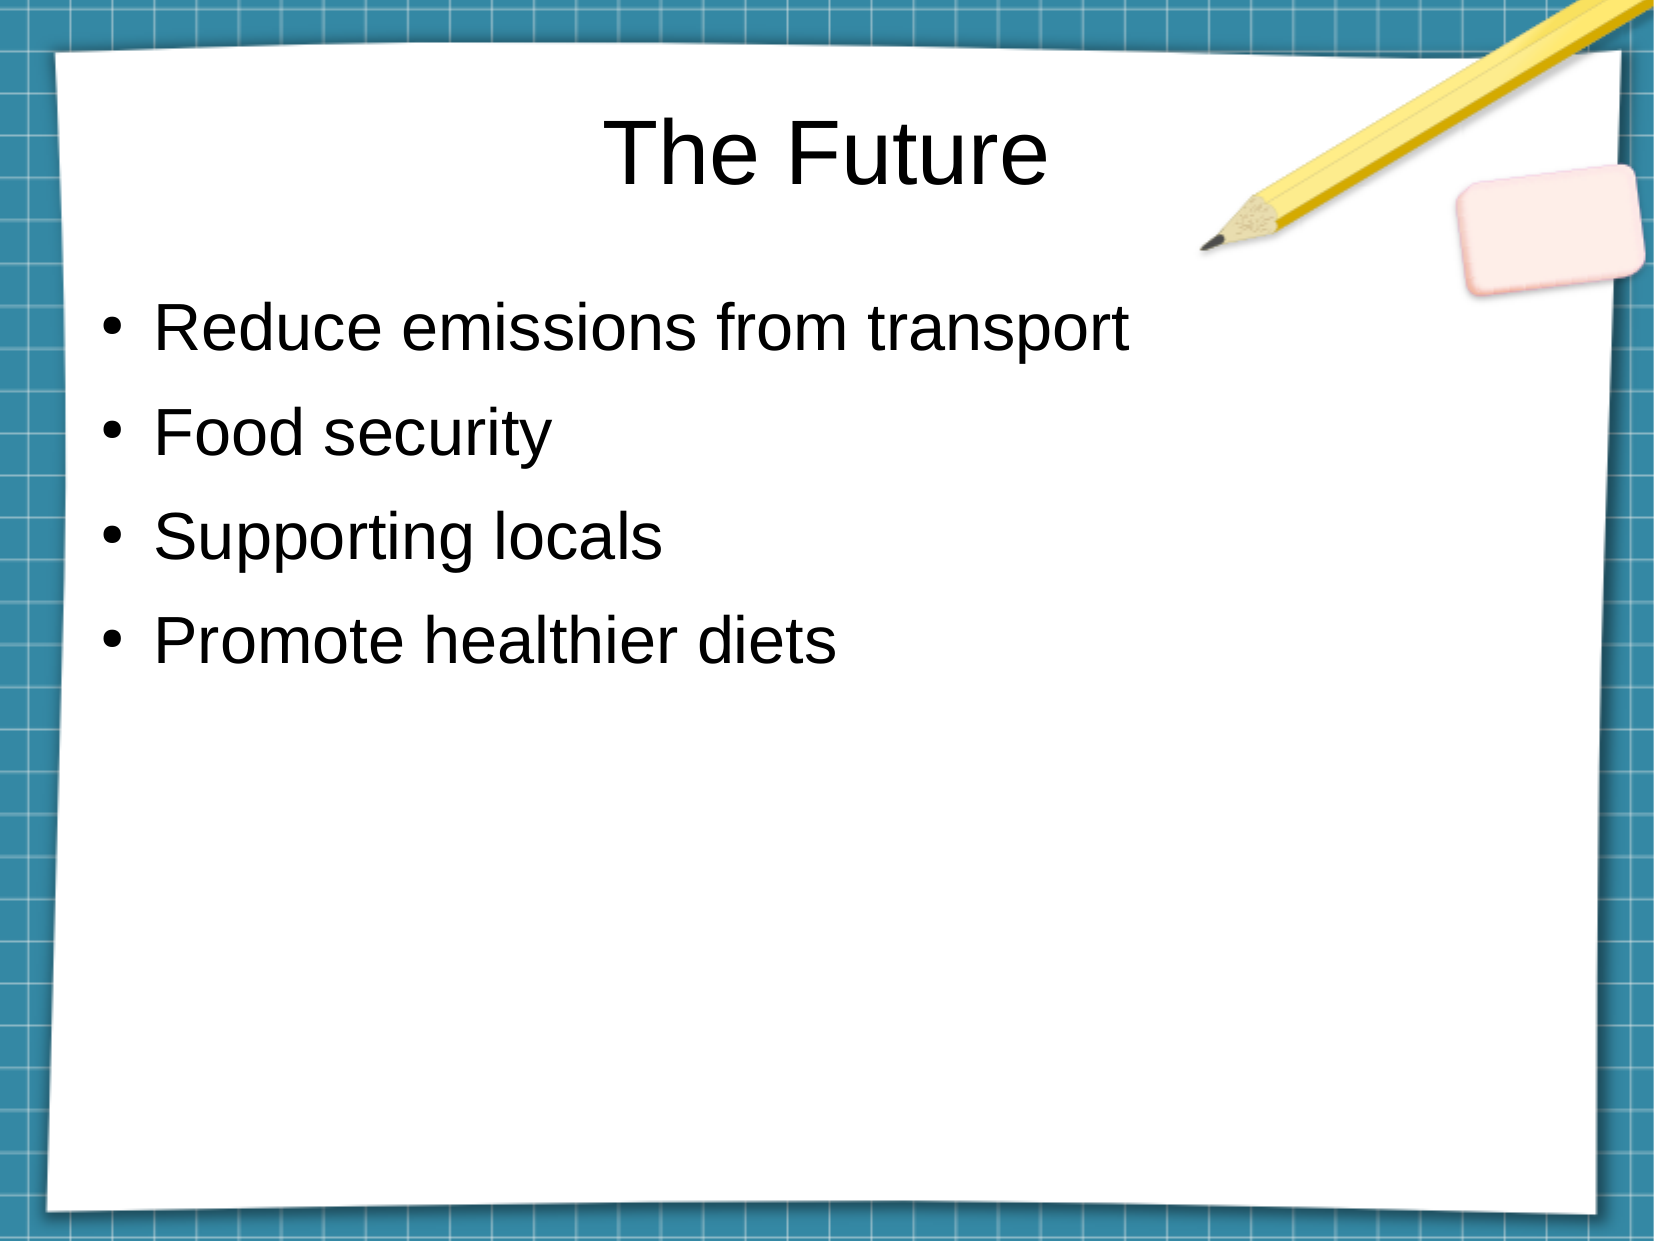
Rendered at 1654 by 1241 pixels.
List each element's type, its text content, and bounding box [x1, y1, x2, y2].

picture [0, 0, 1654, 1241]
list Reduce emissions from transport Food security Supporting locals Promote healthier diets [82, 290, 1571, 1010]
title The Future [82, 49, 1571, 257]
